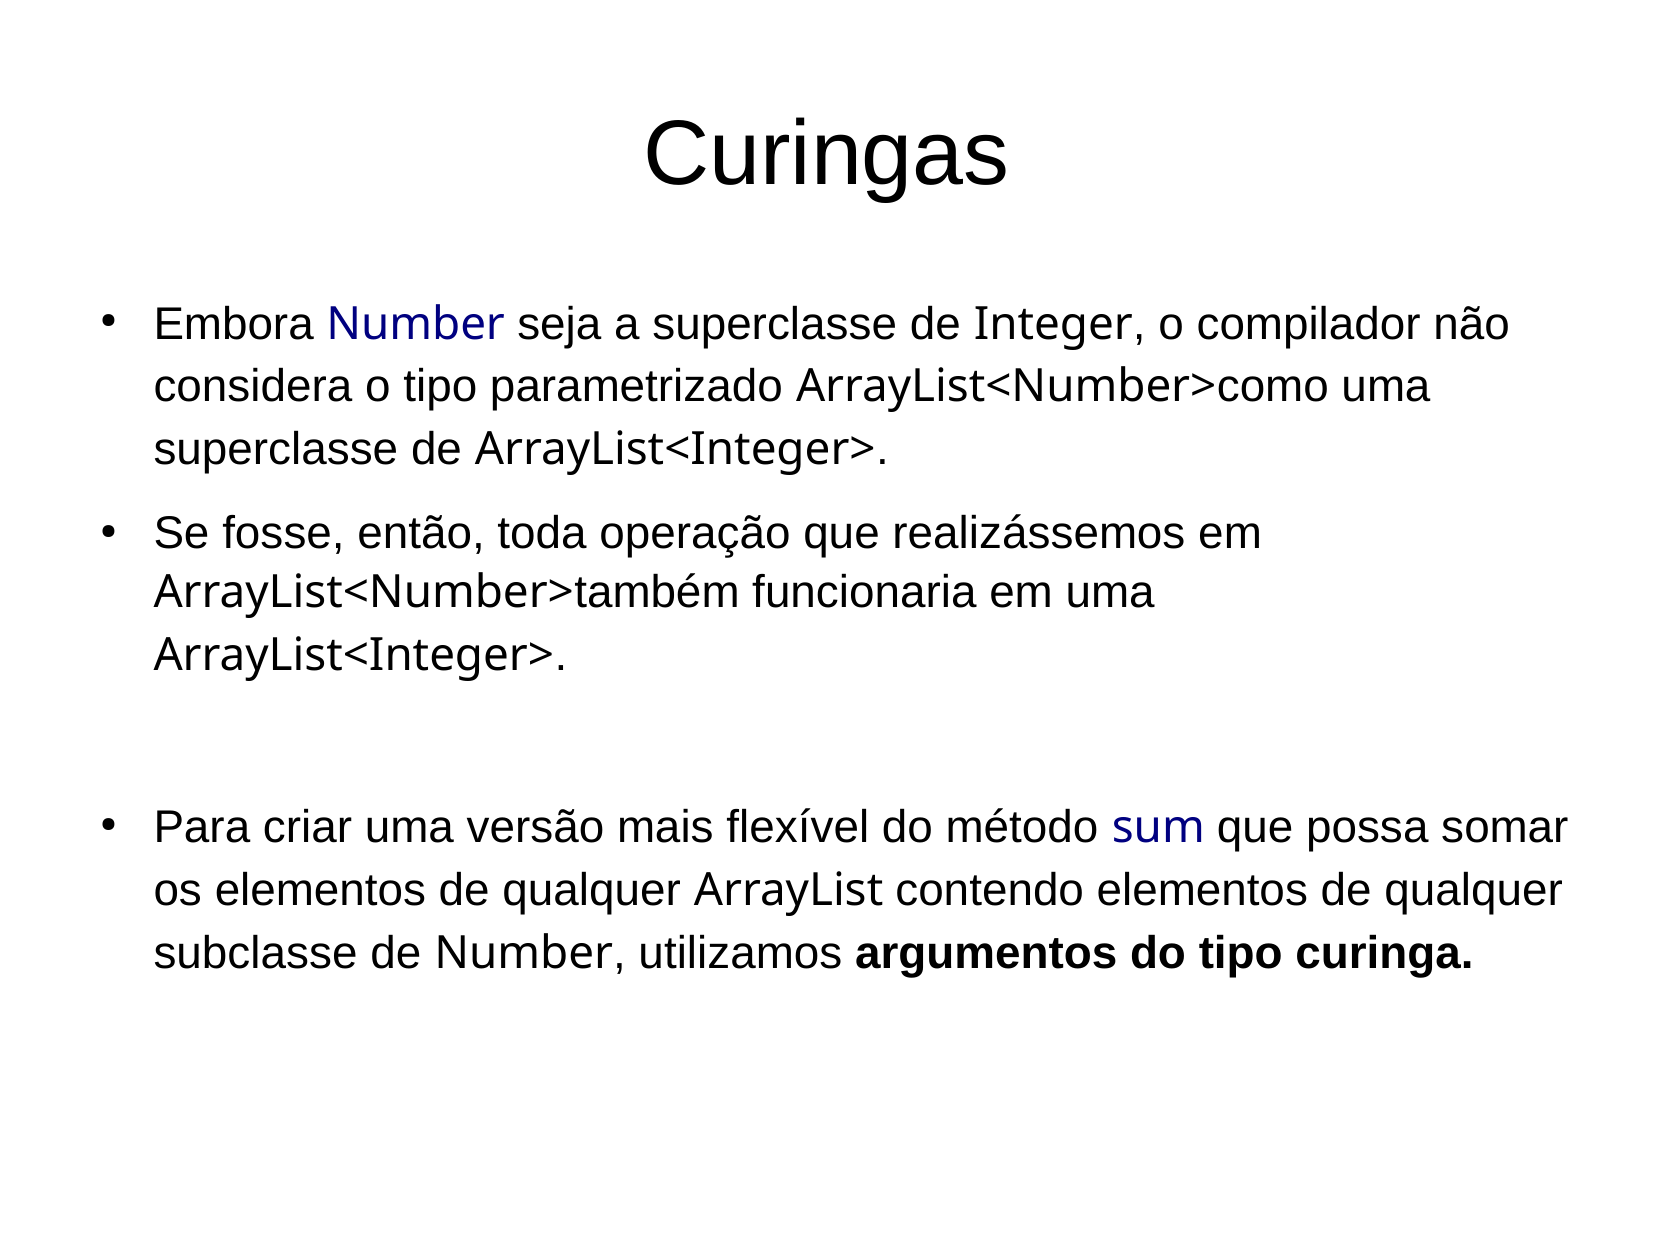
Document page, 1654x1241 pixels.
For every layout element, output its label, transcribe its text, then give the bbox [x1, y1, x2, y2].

title Curingas [82, 49, 1571, 257]
list Embora Number seja a superclasse de Integer, o compilador não considera o tipo parametrizado ArrayList<Number>como uma superclasse de ArrayList<Integer>. Se fosse, então, toda operação que realizássemos em ArrayList<Number>também funcionaria em uma ArrayList<Integer>. Para criar uma versão mais flexível do método sum que possa somar os elementos de qualquer ArrayList contendo elementos de qualquer subclasse de Number, utilizamos argumentos do tipo curinga. [82, 290, 1571, 1109]
